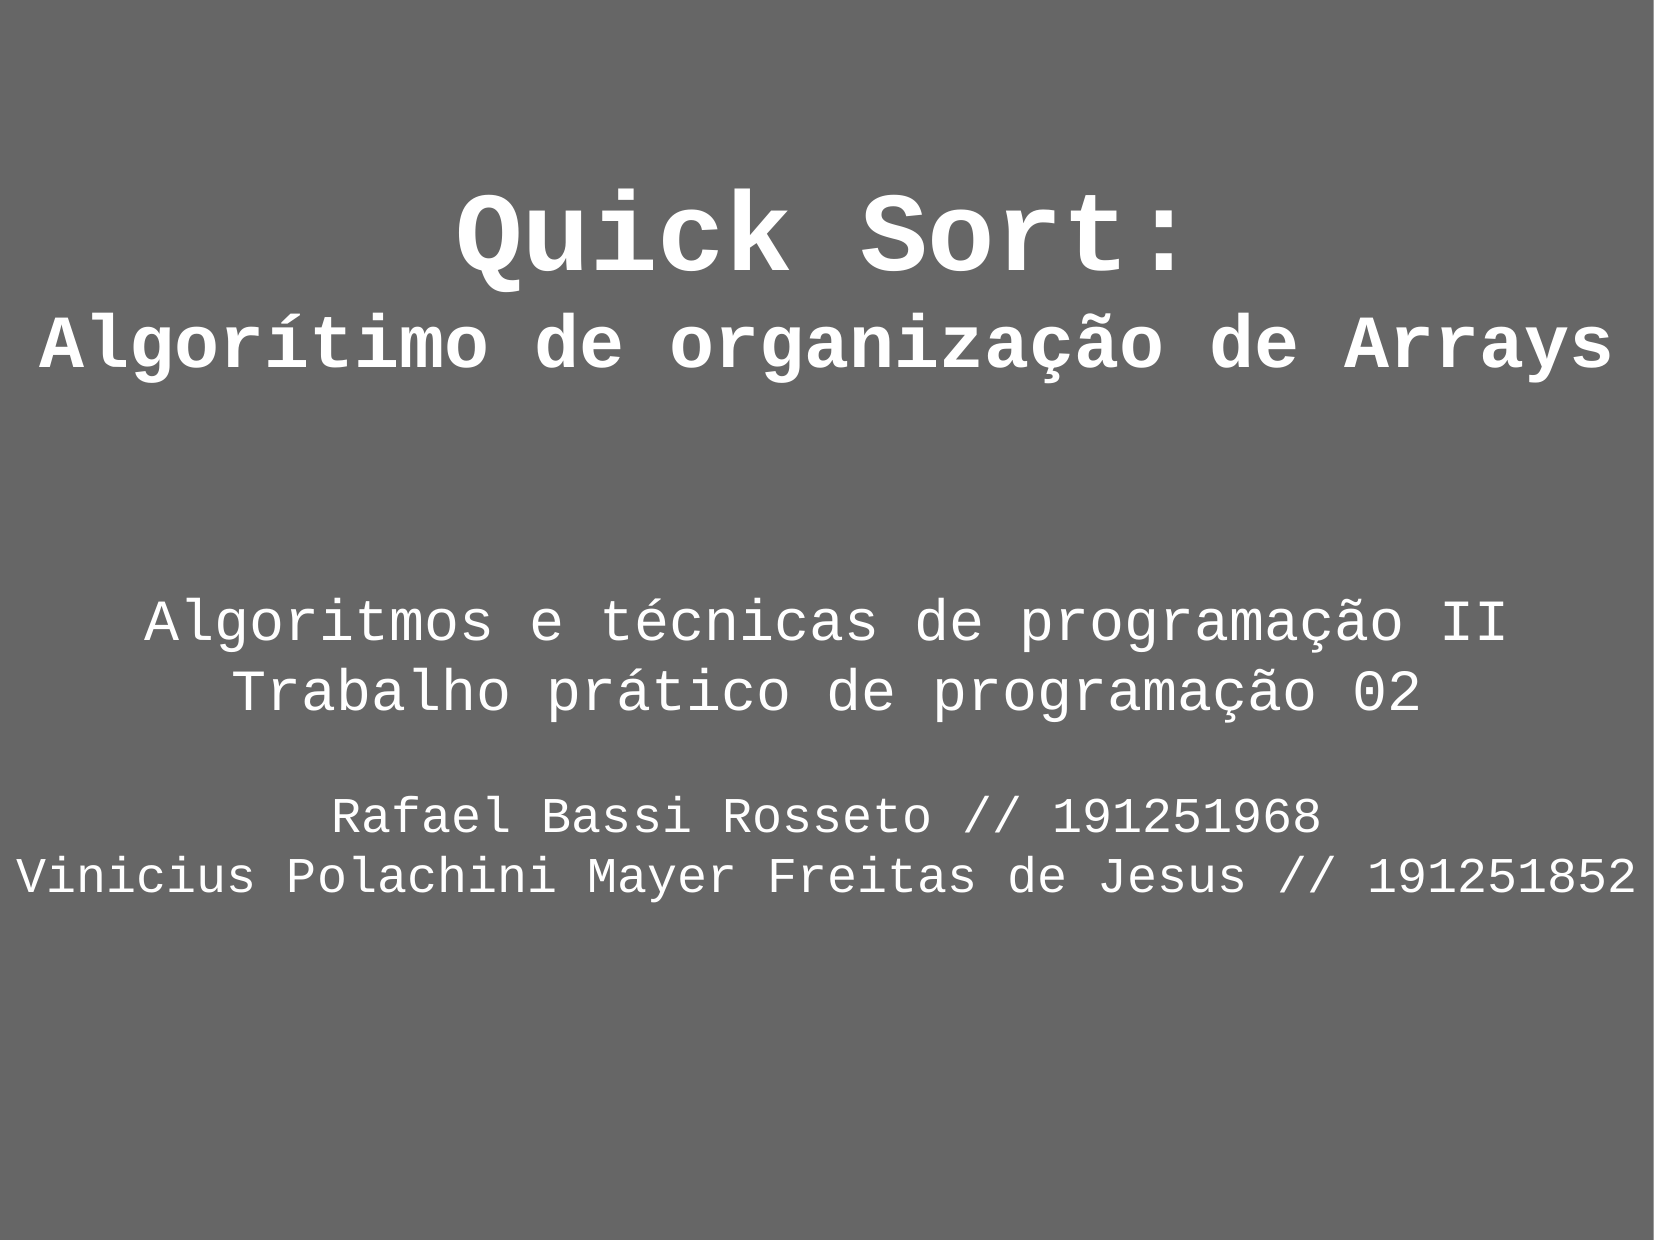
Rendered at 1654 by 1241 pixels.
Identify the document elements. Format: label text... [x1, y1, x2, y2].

text_box Algoritmos e técnicas de programação II Trabalho prático de programação 02 Rafael Bassi Rosseto // 191251968 Vinicius Polachini Mayer Freitas de Jesus // 191251852 [0, 582, 1654, 903]
text_box Quick Sort: Algorítimo de organização de Arrays [35, 157, 1618, 383]
